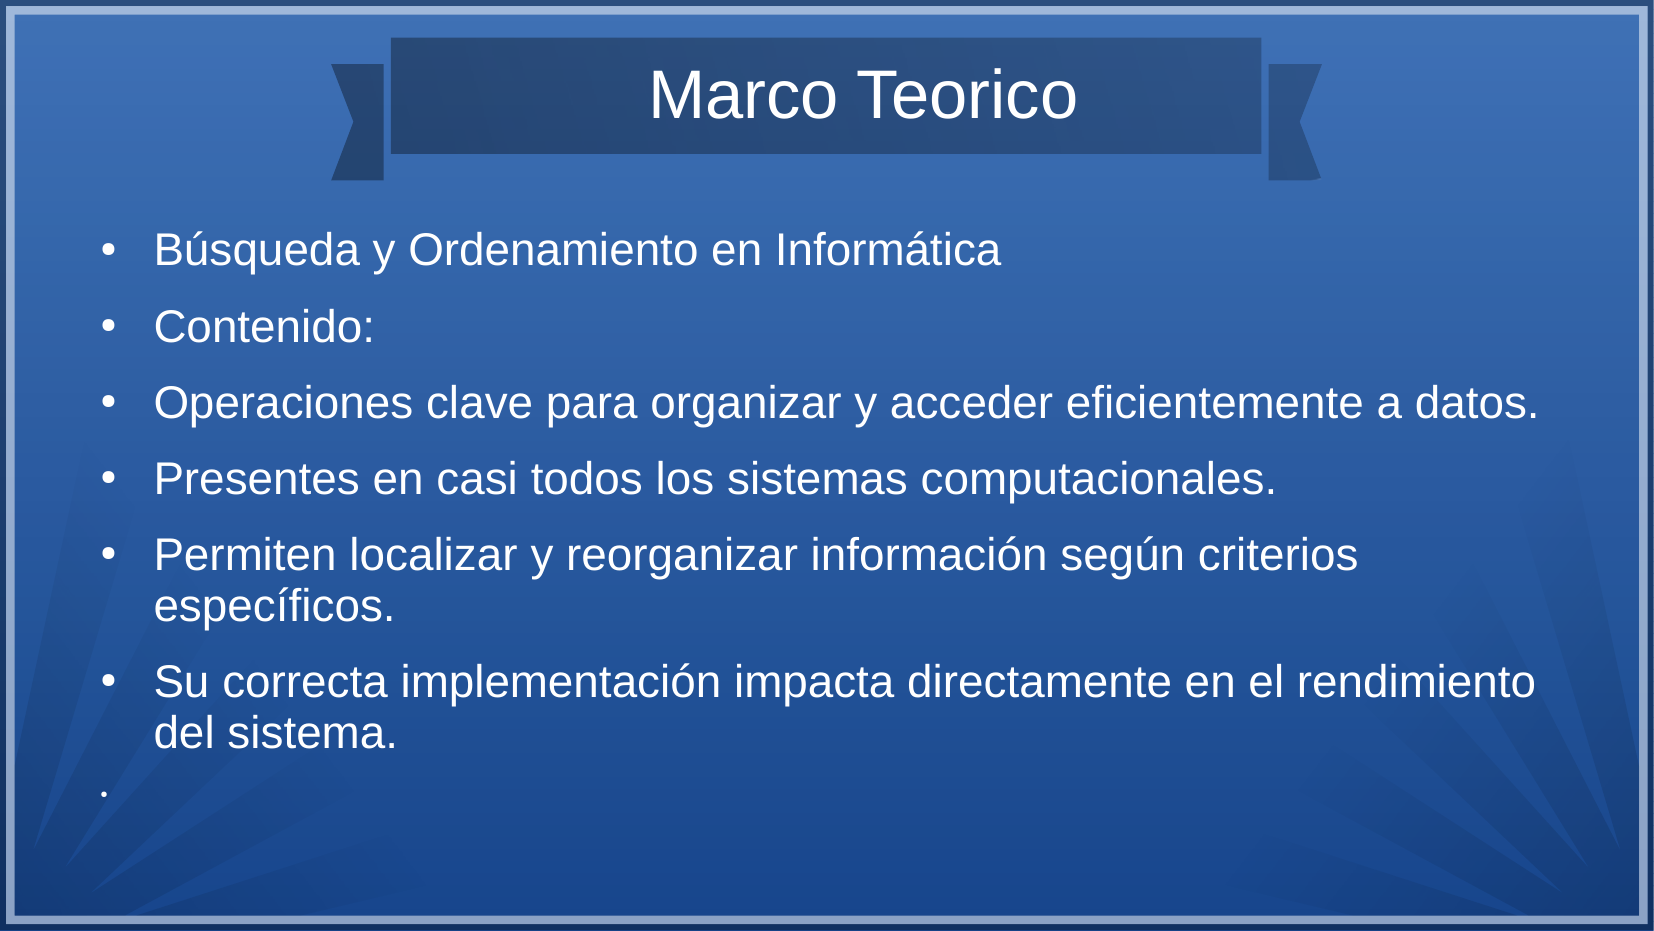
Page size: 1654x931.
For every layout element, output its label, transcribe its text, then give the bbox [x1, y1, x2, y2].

list Búsqueda y Ordenamiento en Informática Contenido: Operaciones clave para organizar y acceder eficientemente a datos. Presentes en casi todos los sistemas computacionales. Permiten localizar y reorganizar información según criterios específicos. Su correcta implementación impacta directamente en el rendimiento del sistema. [82, 224, 1571, 848]
title Marco Teorico [389, 35, 1264, 154]
